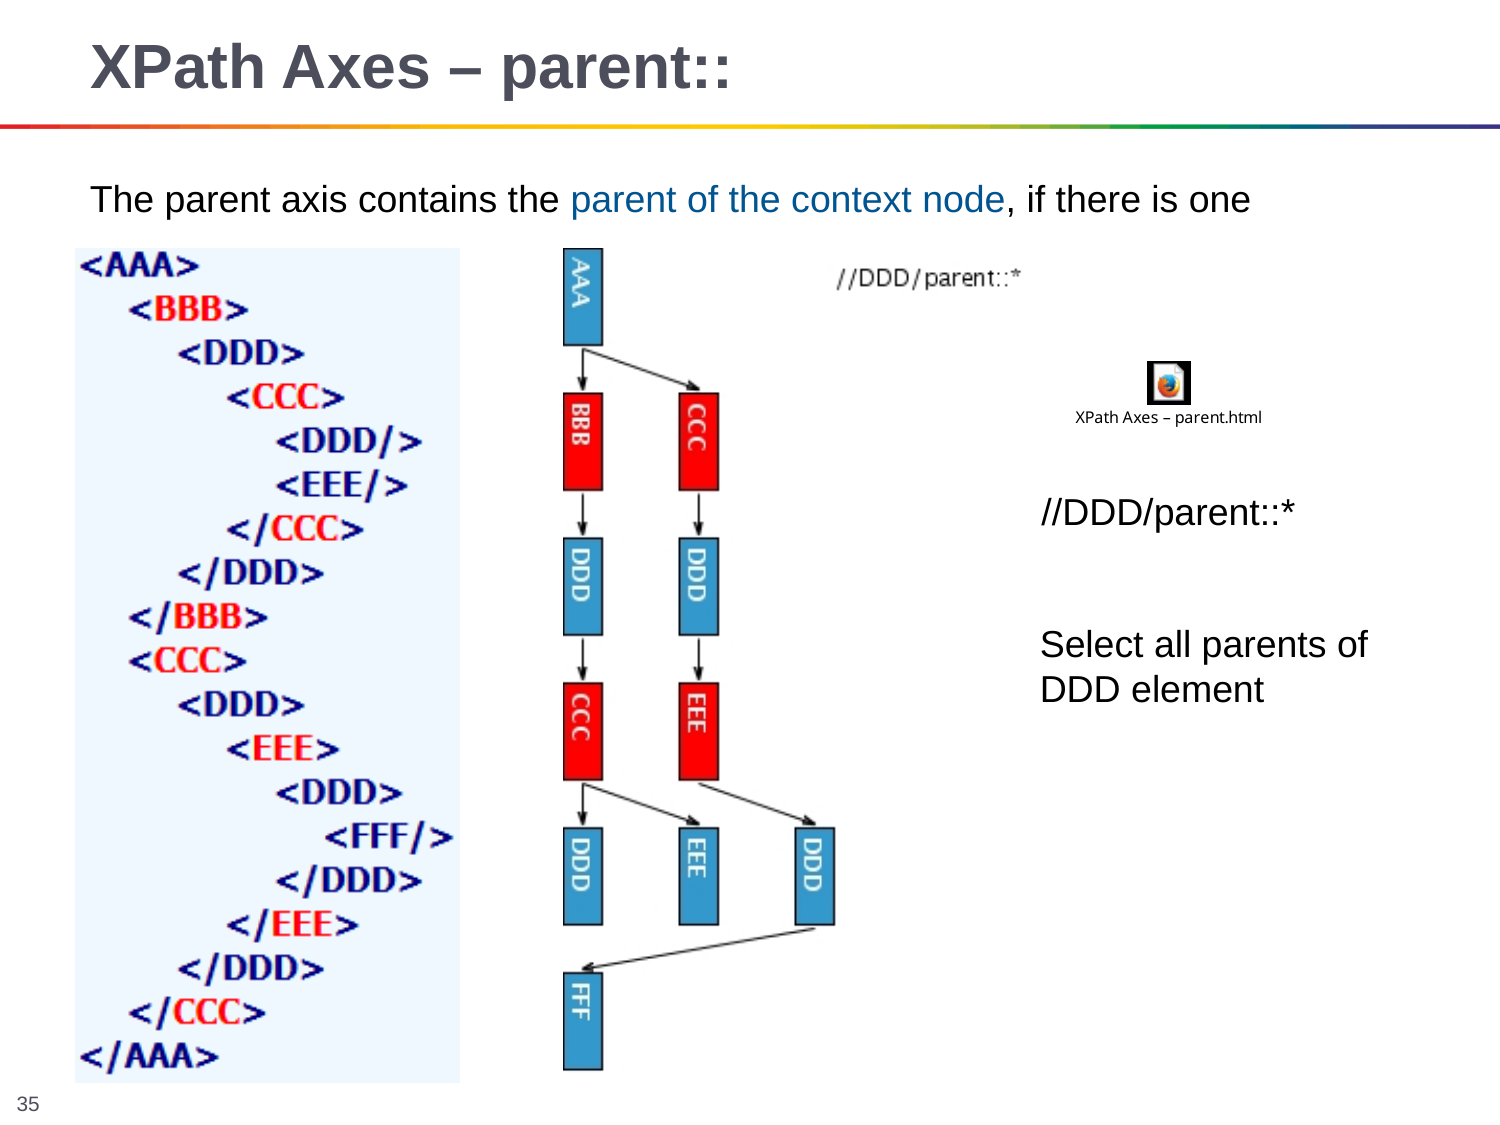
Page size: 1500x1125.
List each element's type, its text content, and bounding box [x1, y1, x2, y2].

text_box The parent axis contains the parent of the context node, if there is one [75, 167, 1366, 227]
picture [563, 248, 1025, 1074]
chart [1057, 361, 1280, 433]
picture [75, 248, 460, 1083]
text_box Select all parents of DDD element [1025, 612, 1394, 718]
title XPath Axes – parent:: [75, 17, 1425, 109]
text_box //DDD/parent::* [1026, 480, 1311, 540]
